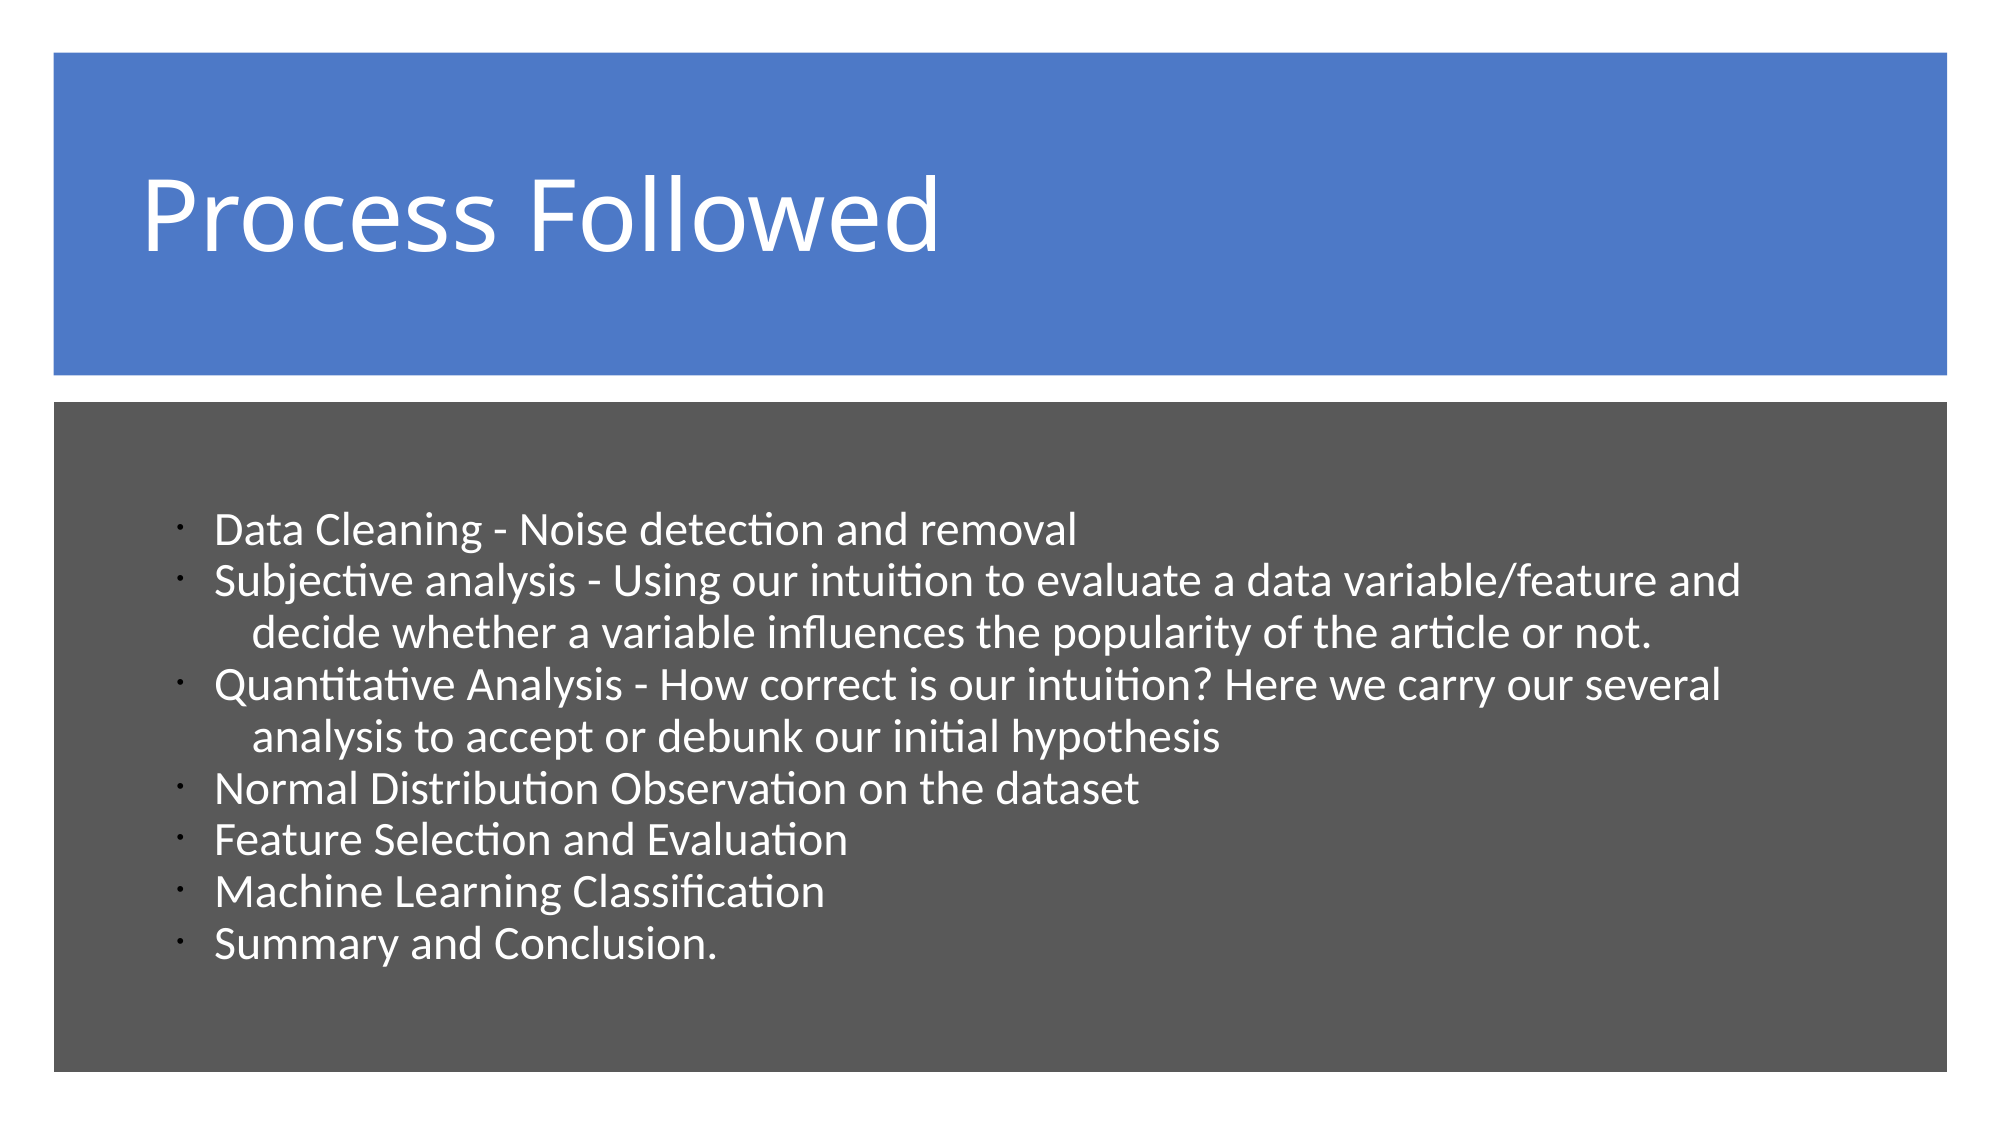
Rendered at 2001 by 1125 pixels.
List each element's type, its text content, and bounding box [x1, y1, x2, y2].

text_box [54, 402, 1947, 1072]
text_box Process Followed [124, 85, 1888, 352]
text_box Data Cleaning - Noise detection and removal Subjective analysis - Using our intuition to evaluate a data variable/feature and decide whether a variable influences the popularity of the article or not. Quantitative Analysis - How correct is our intuition? Here we carry our several analysis to accept or debunk our initial hypothesis Normal Distribution Observation on the dataset Feature Selection and Evaluation Machine Learning Classification Summary and Conclusion. [124, 455, 1888, 1018]
text_box [54, 53, 1947, 375]
